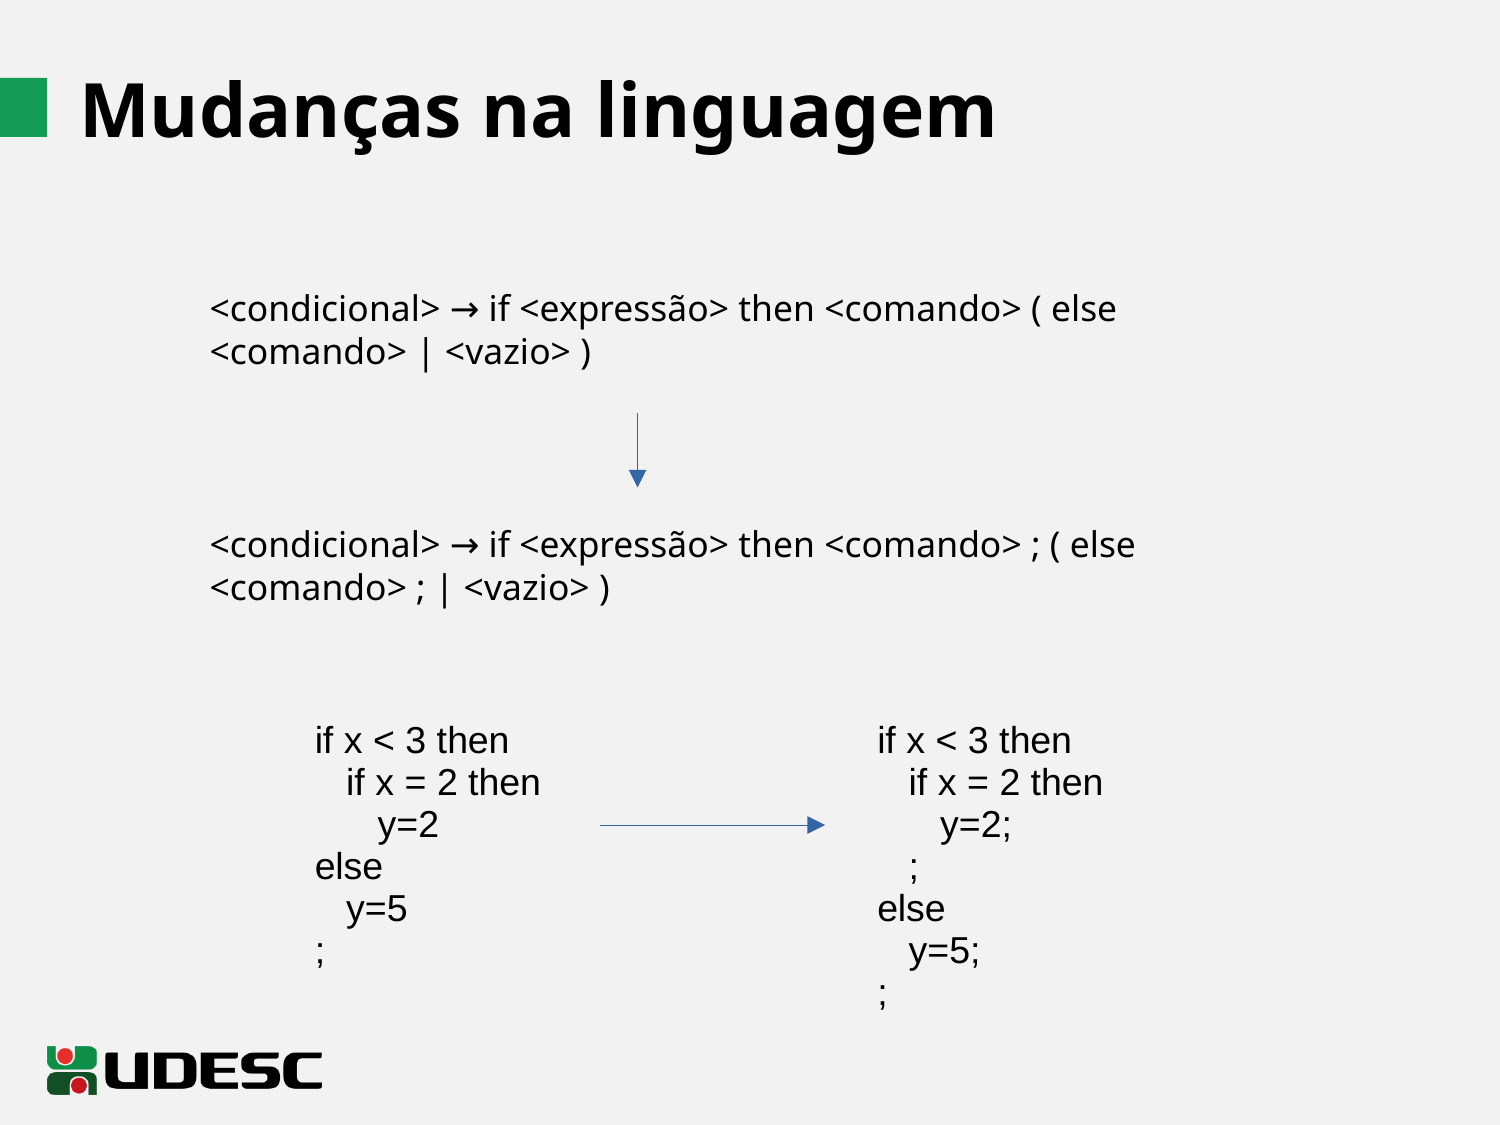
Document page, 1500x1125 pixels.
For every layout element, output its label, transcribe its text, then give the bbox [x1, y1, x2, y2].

text_box [0, 77, 48, 137]
text_box <condicional> → if <expressão> then <comando> ; ( else <comando> ; | <vazio> ) [159, 515, 1200, 616]
picture [47, 1046, 322, 1095]
text_box Mudanças na linguagem [64, 54, 1081, 160]
text_box if x < 3 then if x = 2 then y=2; ; else y=5; ; [862, 712, 1126, 1022]
text_box <condicional> → if <expressão> then <comando> ( else <comando> | <vazio> ) [159, 278, 1200, 379]
text_box if x < 3 then if x = 2 then y=2 else y=5 ; [300, 712, 563, 980]
